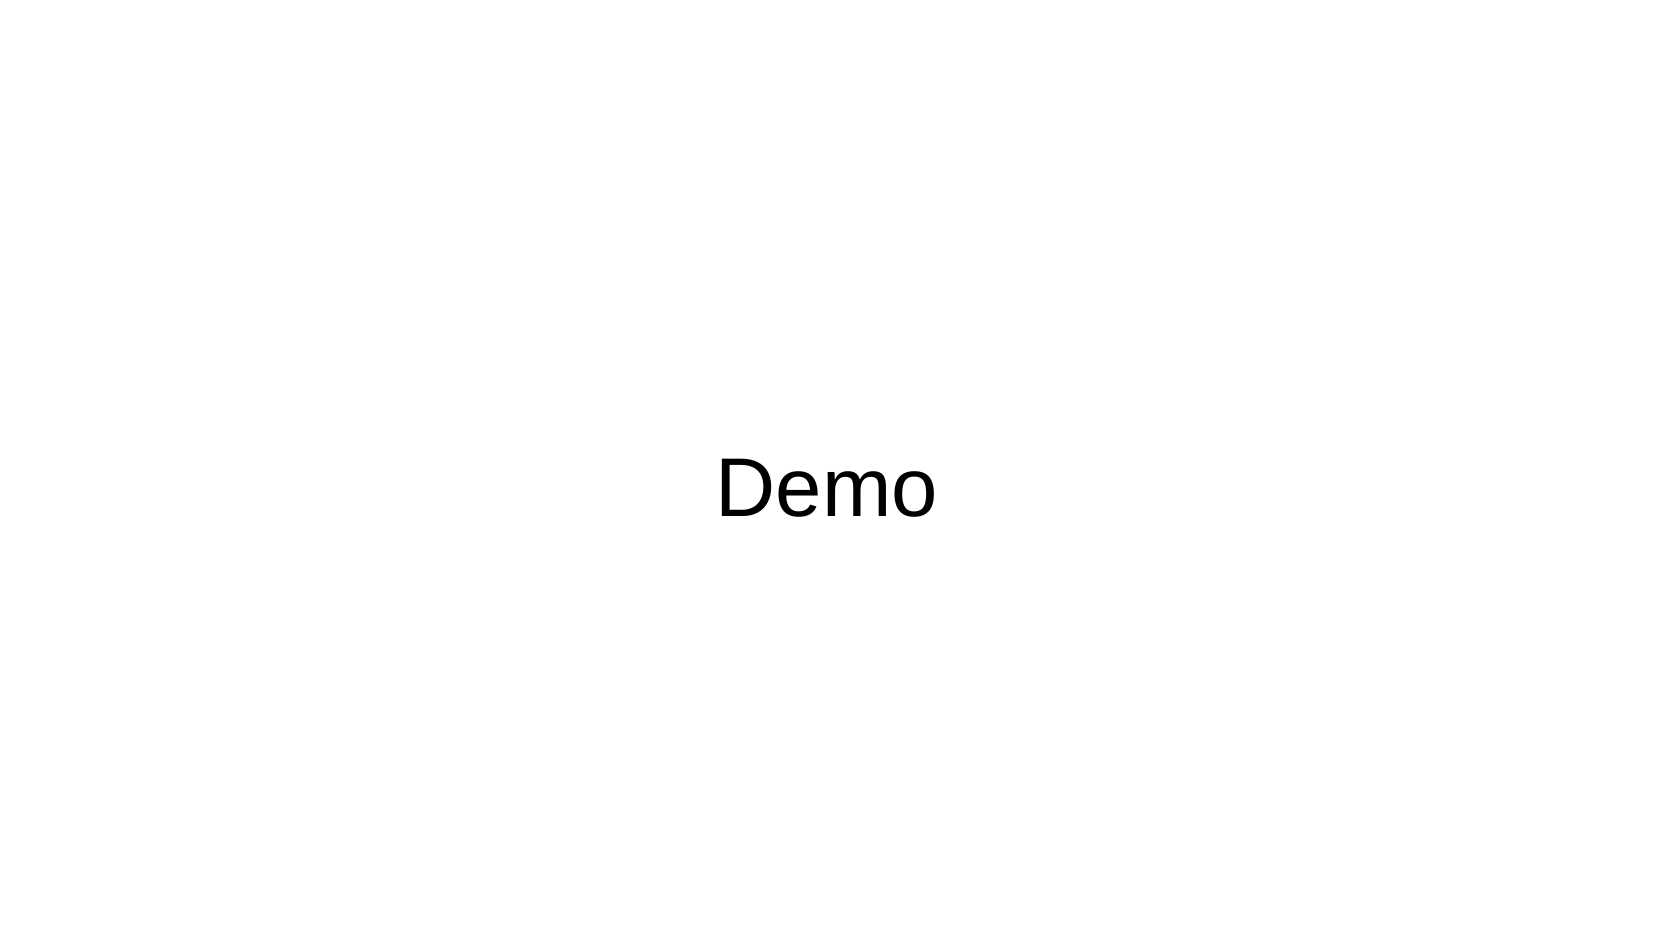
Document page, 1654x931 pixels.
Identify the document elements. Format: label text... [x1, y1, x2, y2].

subtitle Demo [82, 217, 1571, 758]
